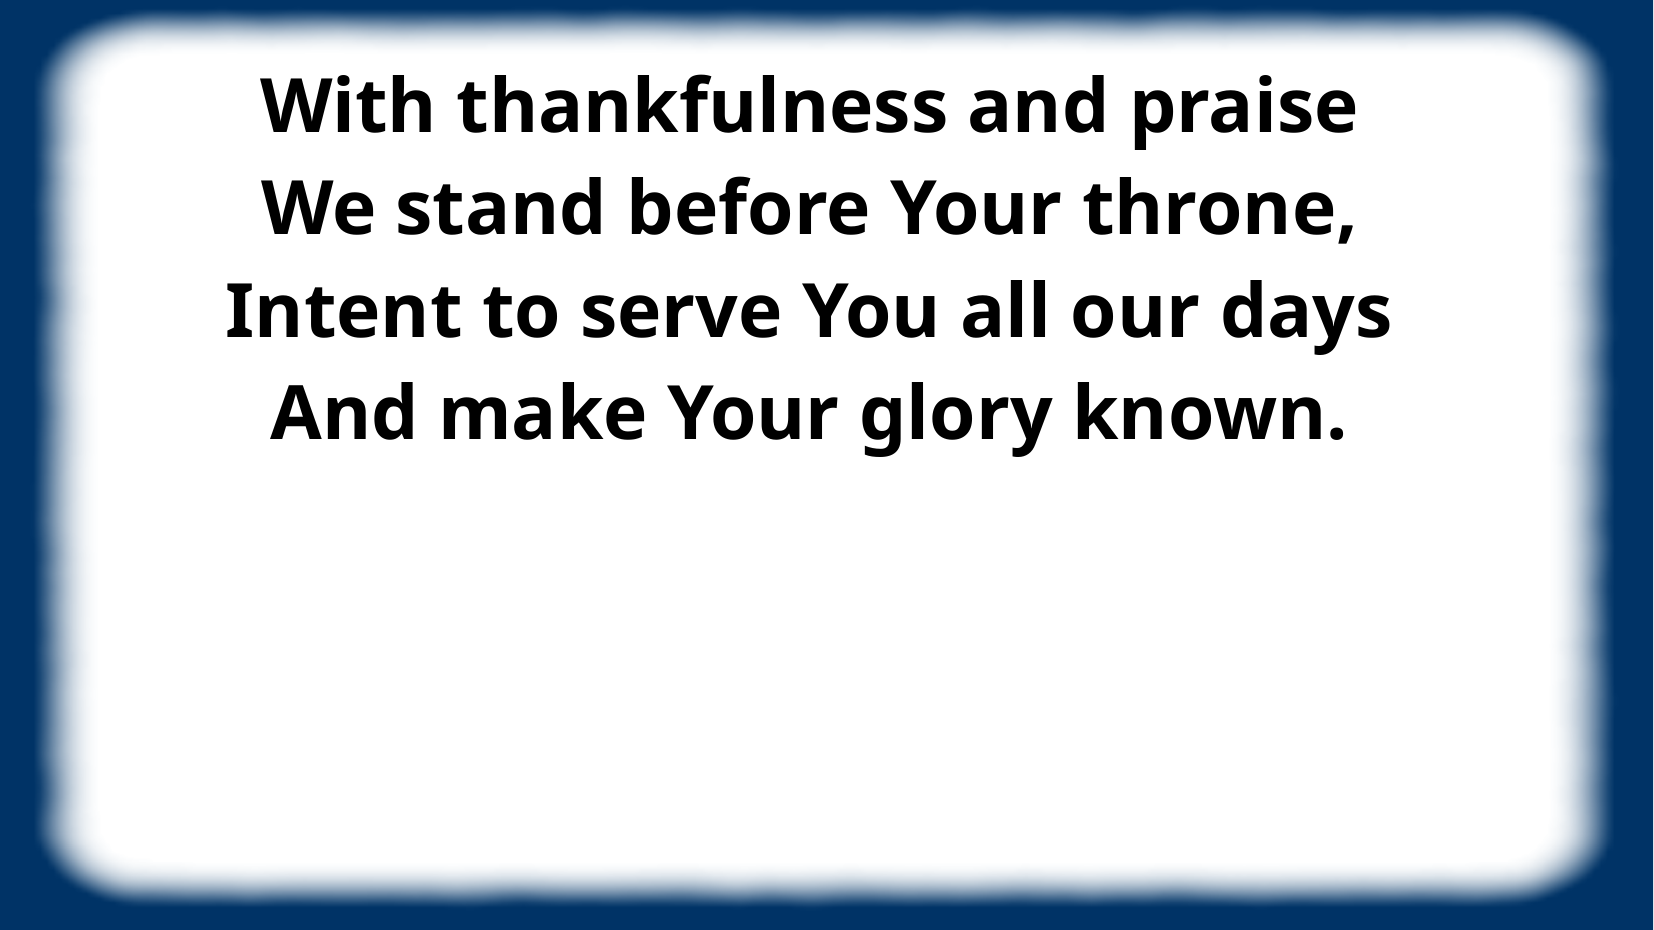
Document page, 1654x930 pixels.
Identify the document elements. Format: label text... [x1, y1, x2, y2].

picture [0, 0, 1654, 930]
text_box With thankfulness and praise We stand before Your throne, Intent to serve You all our days And make Your glory known. [74, 44, 1545, 460]
